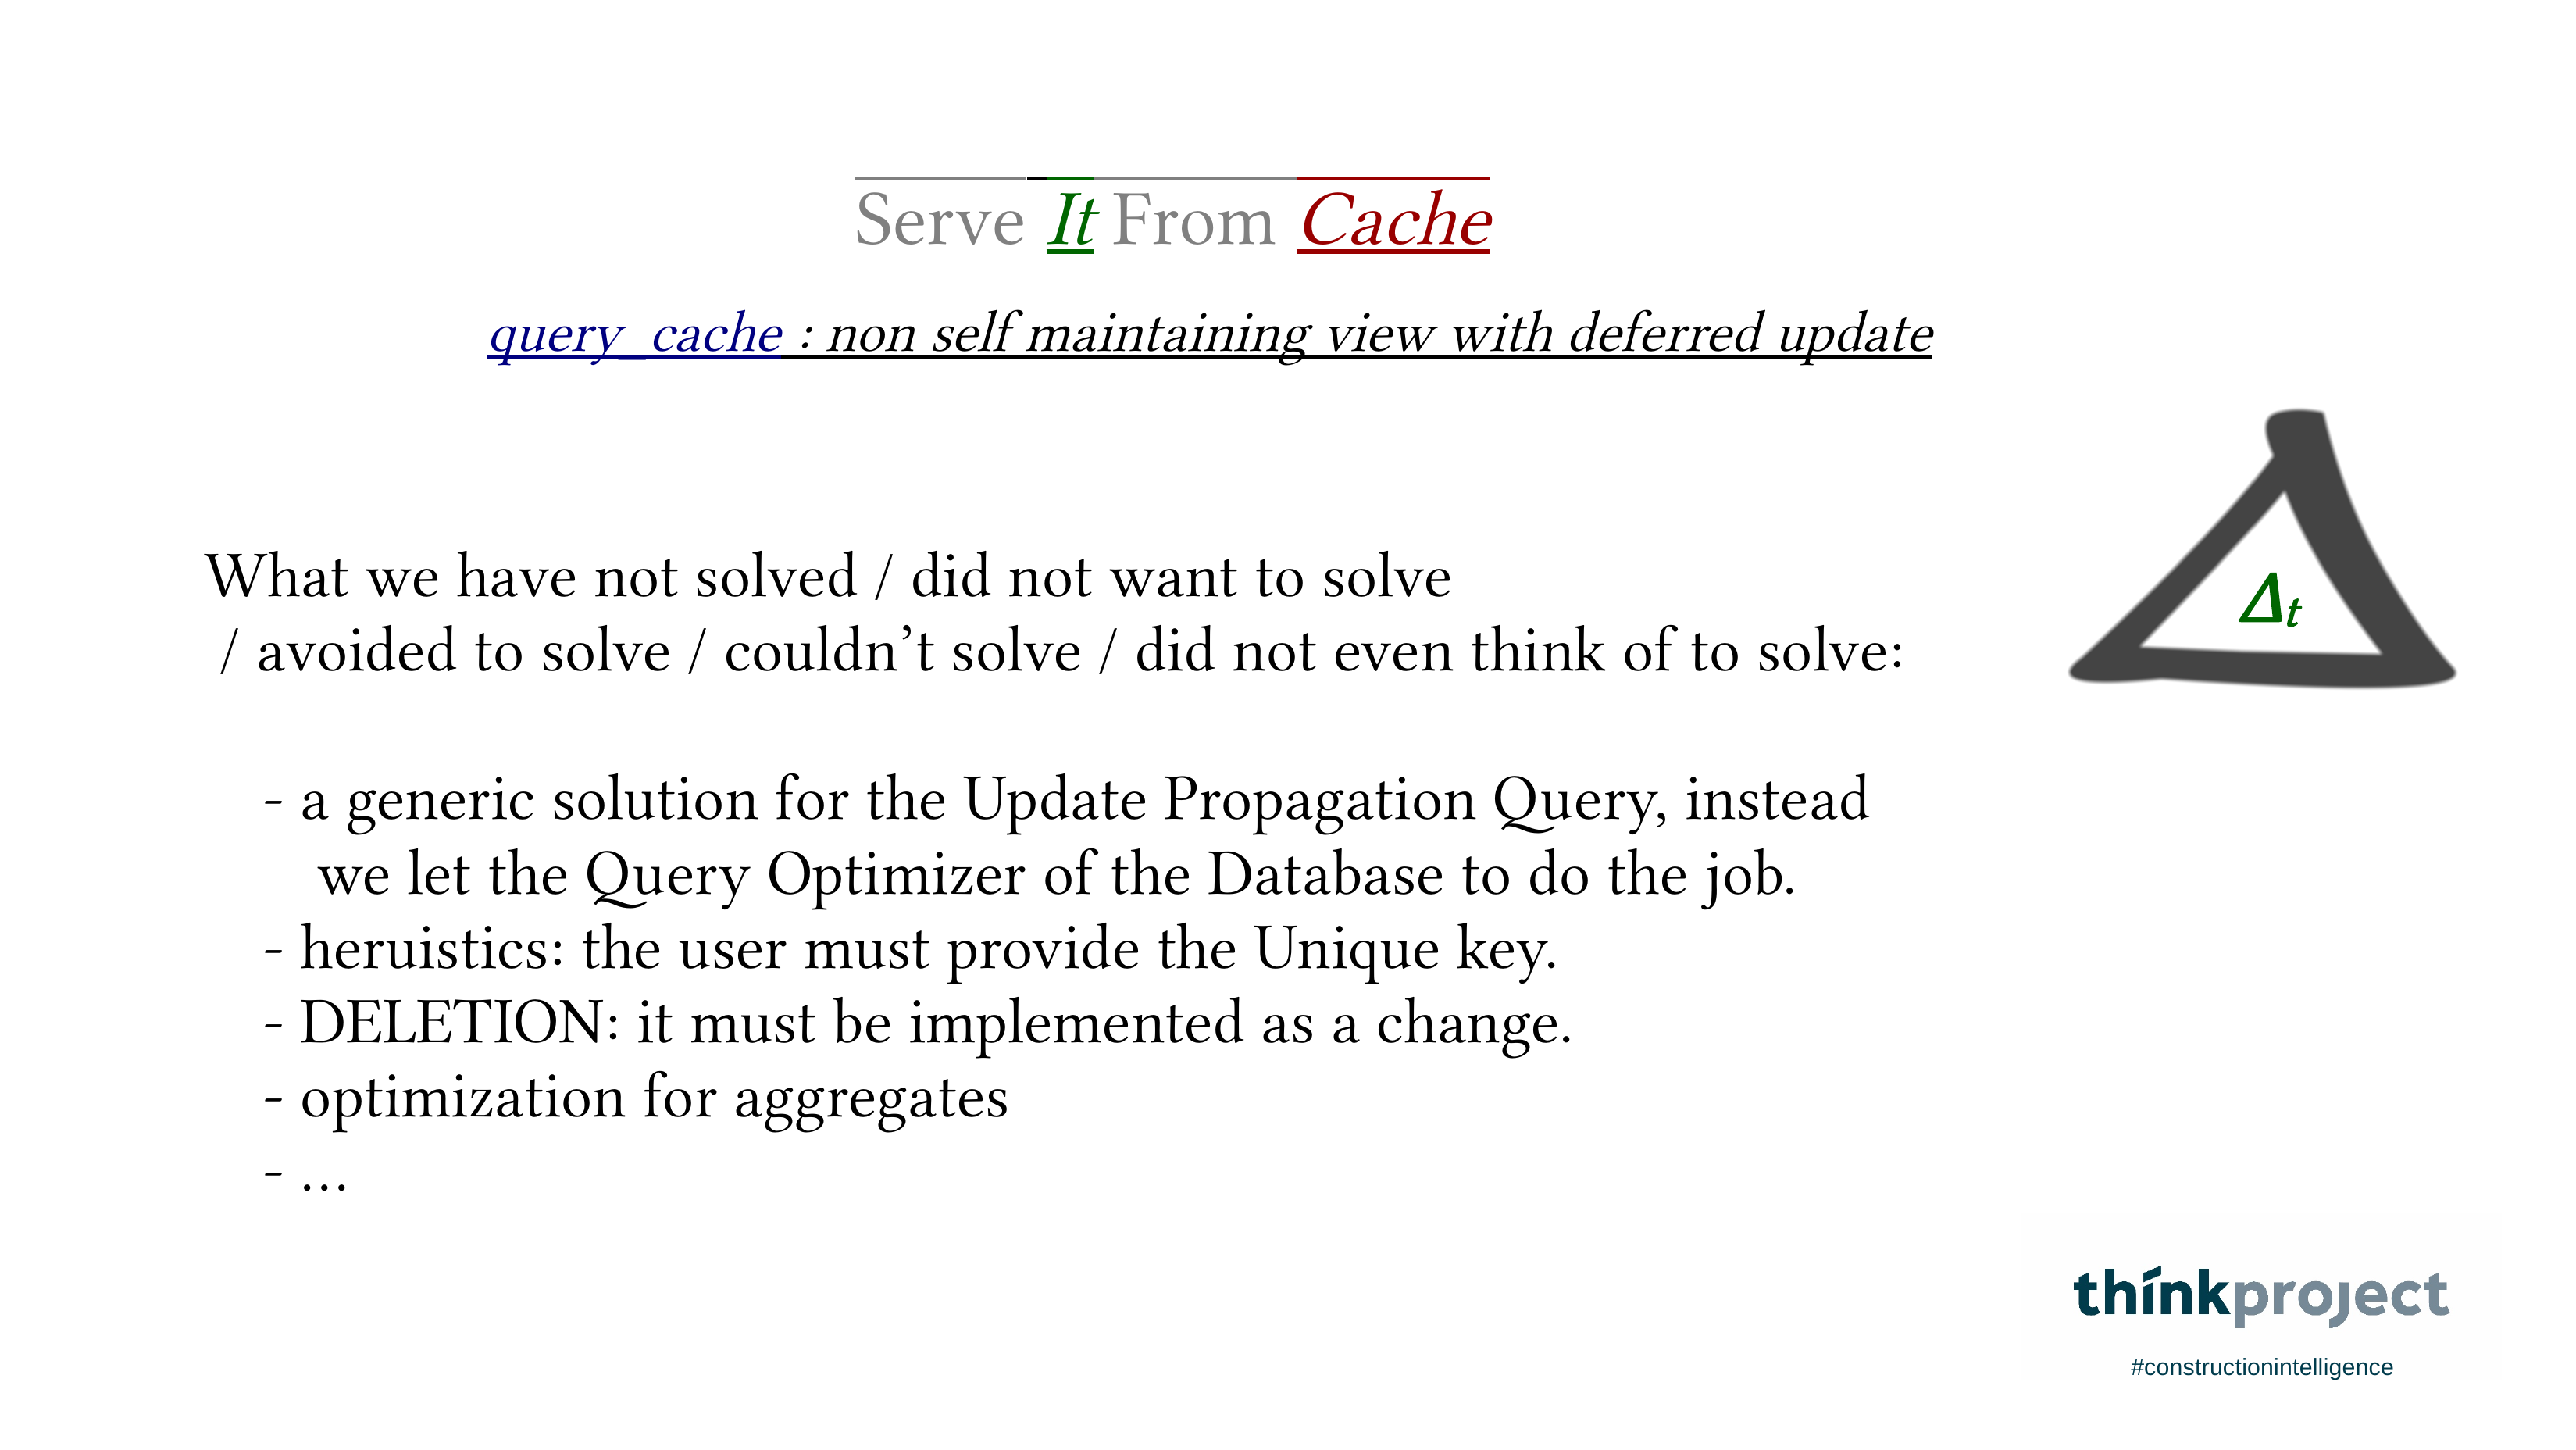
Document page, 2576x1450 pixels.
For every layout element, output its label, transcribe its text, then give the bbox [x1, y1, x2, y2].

picture [2021, 1212, 2502, 1380]
text_box Serve It From Cache [824, 168, 1602, 293]
text_box query_cache : non self maintaining view with deferred update [475, 293, 1960, 372]
text_box What we have not solved / did not want to solve / avoided to solve / couldn’t solve / did not even think of to solve: - a generic solution for the Update Propagation Query, instead we let the Query Optimizer of the Database to do the job. - heruistics: the user must provide the Unique key. - DELETION: it must be implemented as a change. - optimization for aggregates - … [192, 533, 1918, 1288]
picture [2332, 1364, 2338, 1373]
picture [2044, 387, 2461, 739]
text_box Δt [2226, 551, 2309, 663]
